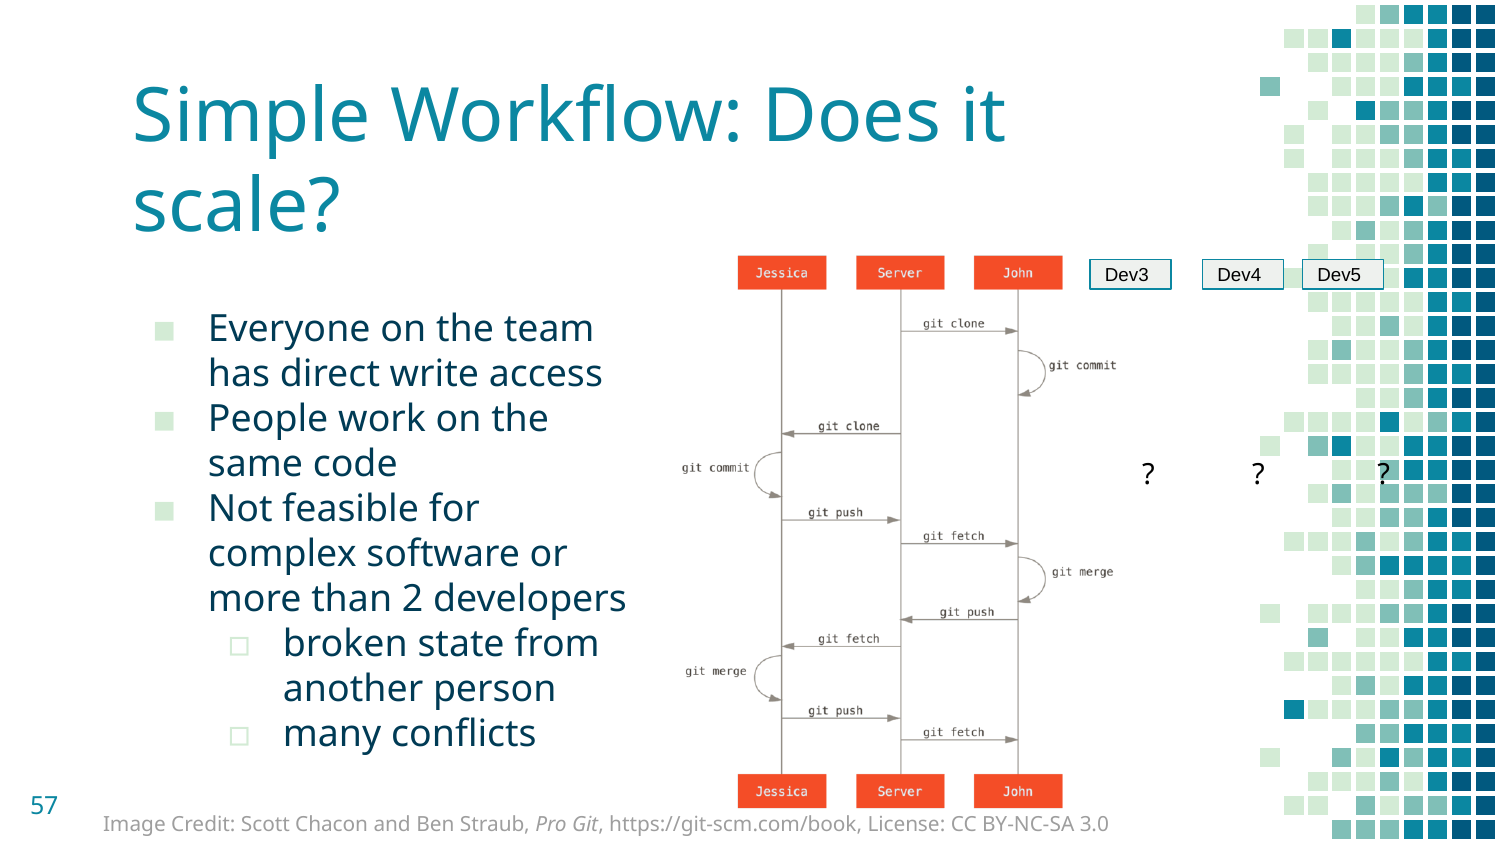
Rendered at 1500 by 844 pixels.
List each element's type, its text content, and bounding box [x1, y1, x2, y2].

list Everyone on the team has direct write access People work on the same code Not feasible for complex software or more than 2 developers broken state from another person many conflicts [117, 289, 650, 795]
picture [674, 245, 1124, 795]
text_box ? ? ? [1127, 440, 1500, 506]
text_box Dev3 [1089, 259, 1171, 290]
text_box Dev5 [1302, 259, 1384, 290]
text_box Image Credit: Scott Chacon and Ben Straub, Pro Git, https://git-scm.com/book, License: CC BY-NC-SA 3.0 [88, 795, 1171, 844]
text_box Dev4 [1202, 259, 1284, 290]
slide_number <number> [15, 774, 105, 839]
title Simple Workflow: Does it scale? [117, 121, 1227, 262]
